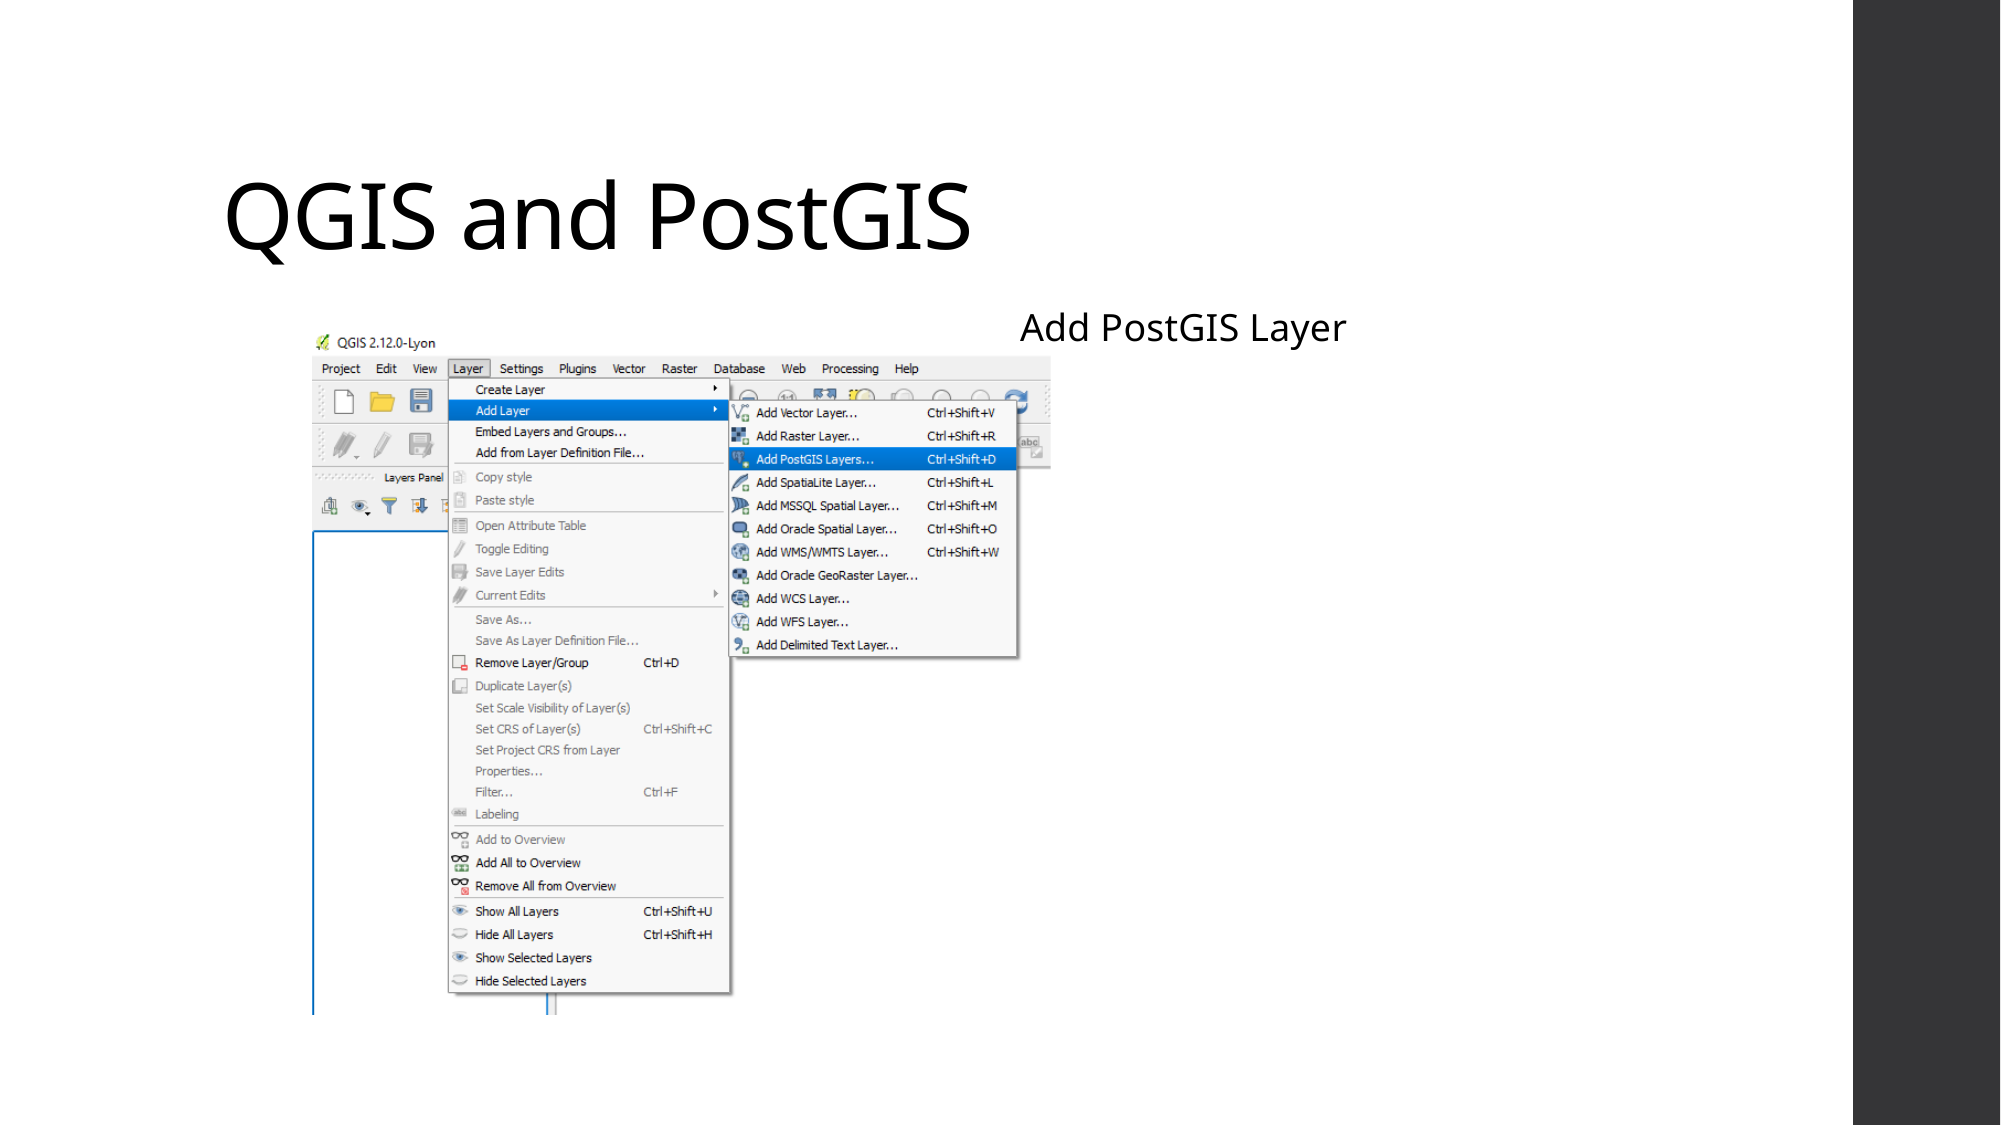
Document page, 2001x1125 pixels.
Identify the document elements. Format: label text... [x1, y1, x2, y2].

list Add PostGIS Layer [1005, 299, 1741, 1014]
picture [312, 330, 1051, 1015]
title QGIS and PostGIS [206, 60, 1797, 278]
